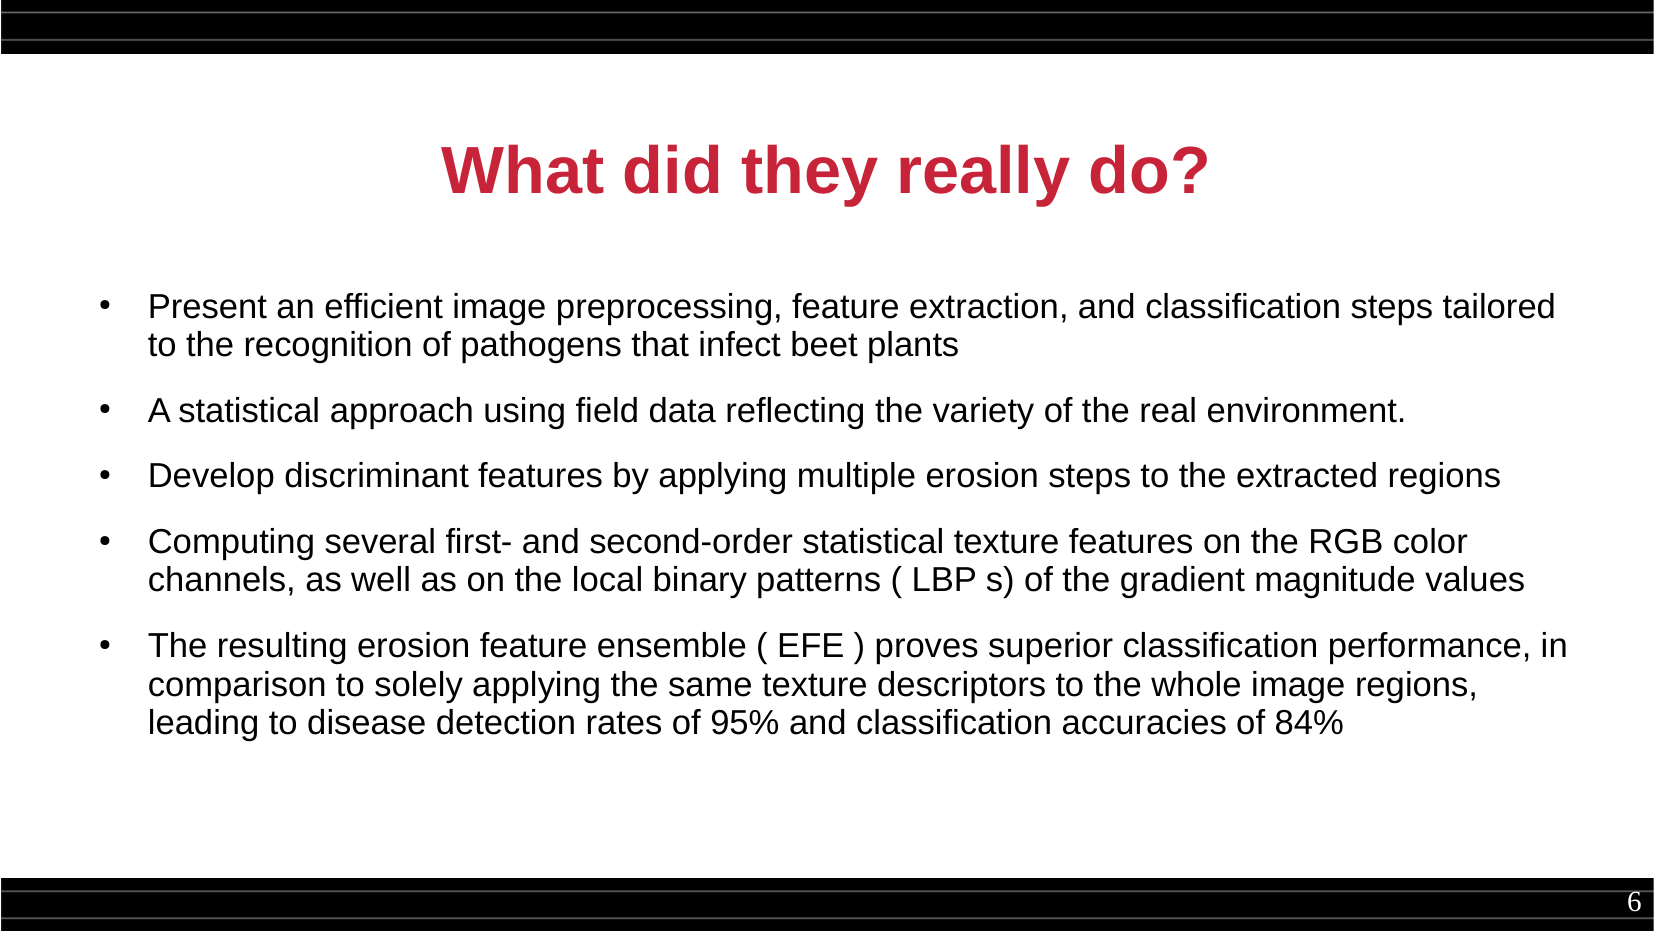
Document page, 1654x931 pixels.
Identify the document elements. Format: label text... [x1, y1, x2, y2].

title What did they really do? [82, 92, 1571, 249]
picture [1, 878, 1654, 931]
picture [1, 0, 1654, 54]
list Present an efficient image preprocessing, feature extraction, and classification steps tailored to the recognition of pathogens that infect beet plants A statistical approach using field data reflecting the variety of the real environment. Develop discriminant features by applying multiple erosion steps to the extracted regions Computing several first- and second-order statistical texture features on the RGB color channels, as well as on the local binary patterns ( LBP s) of the gradient magnitude values The resulting erosion feature ensemble ( EFE ) proves superior classification performance, in comparison to solely applying the same texture descriptors to the whole image regions, leading to disease detection rates of 95% and classification accuracies of 84% [82, 271, 1571, 758]
